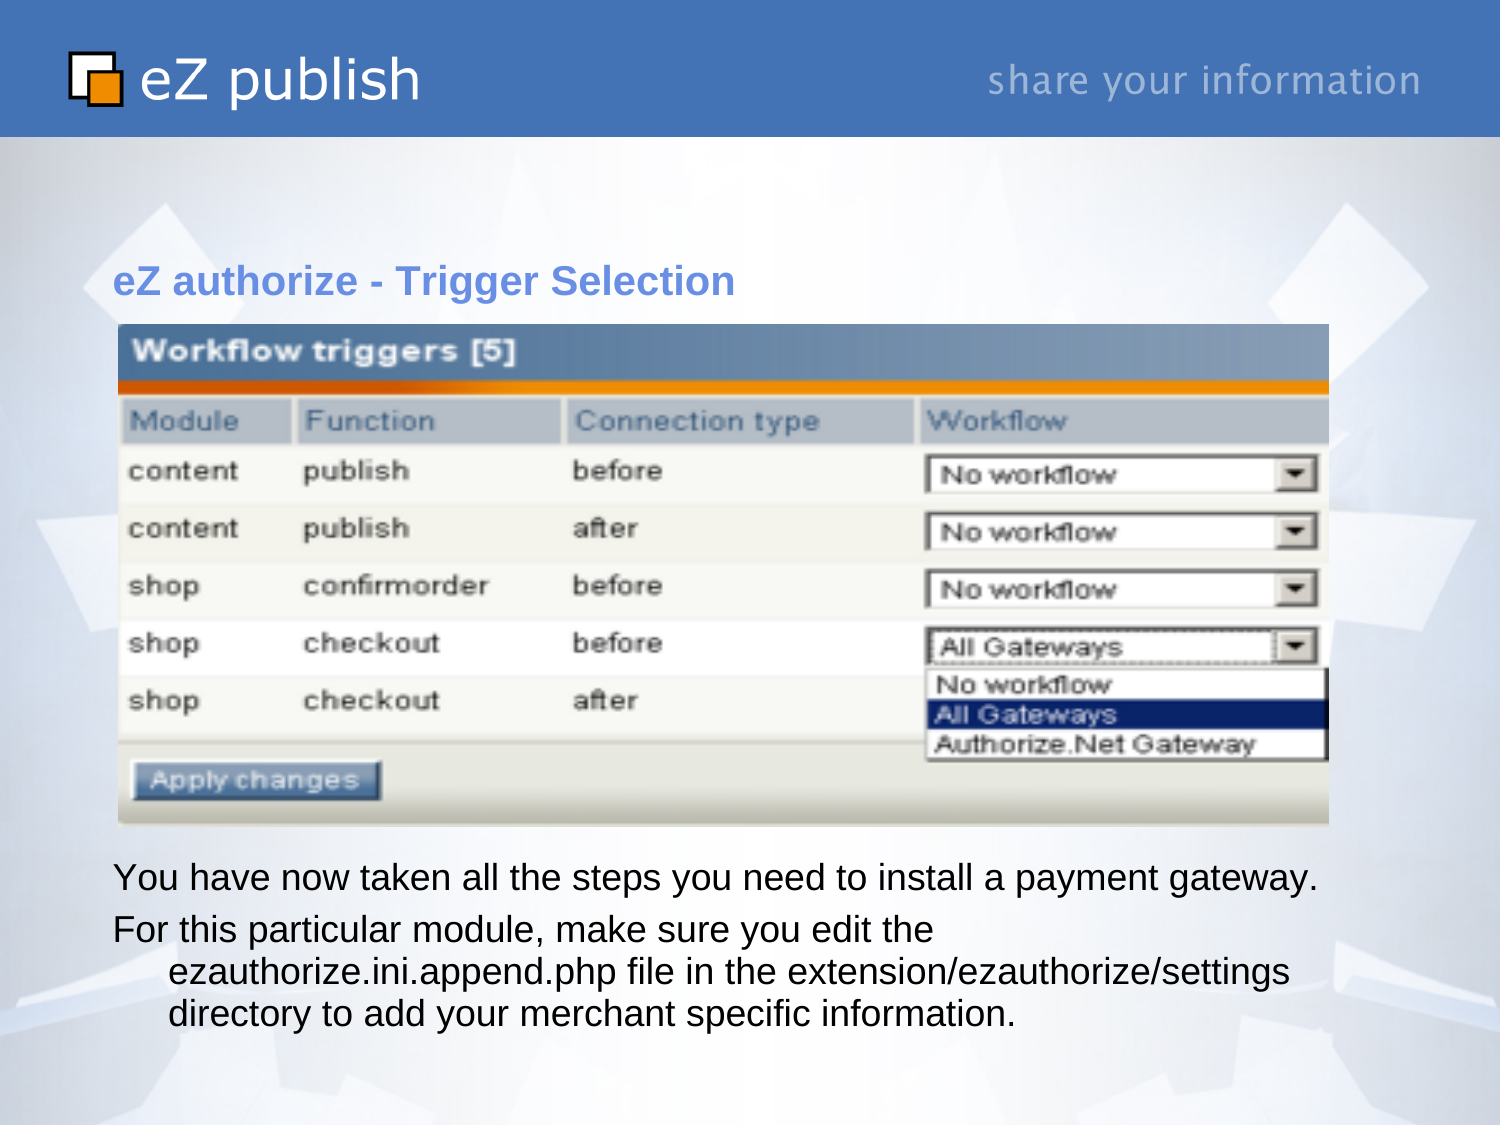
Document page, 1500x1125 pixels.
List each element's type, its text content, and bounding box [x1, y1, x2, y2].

picture [0, 0, 1500, 1125]
list You have now taken all the steps you need to install a payment gateway. For this particular module, make sure you edit the ezauthorize.ini.append.php file in the extension/ezauthorize/settings directory to add your merchant specific information. [112, 856, 1388, 1035]
title eZ authorize - Trigger Selection [112, 237, 1500, 325]
